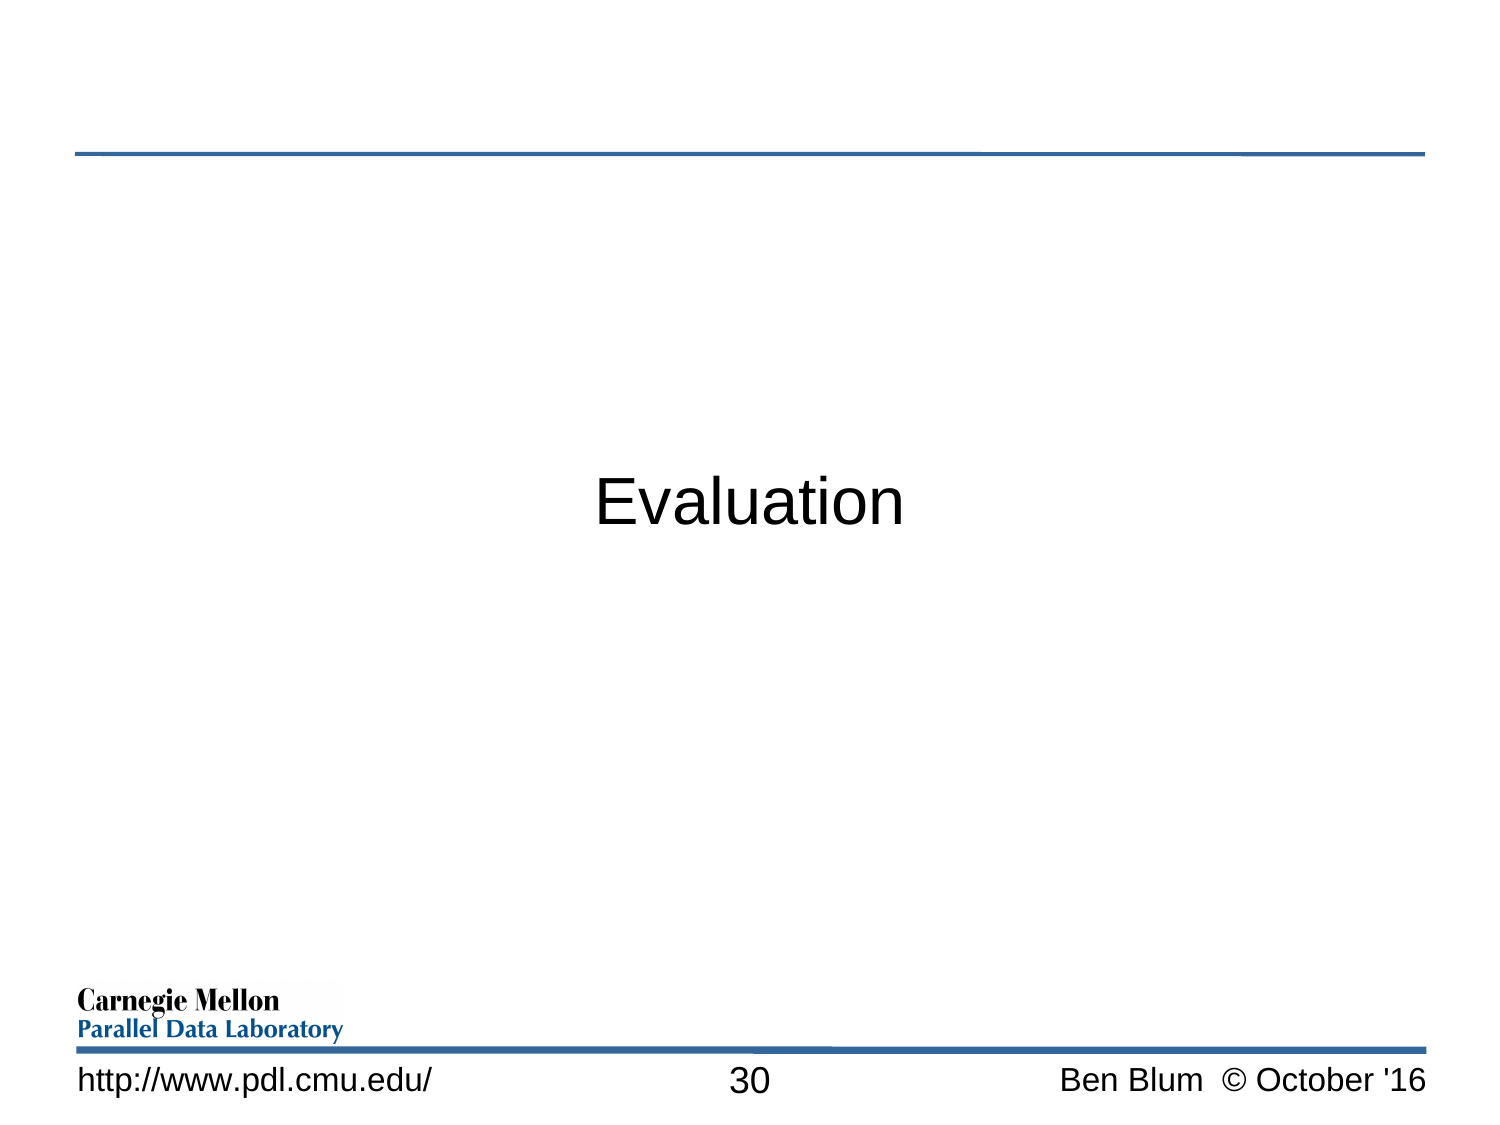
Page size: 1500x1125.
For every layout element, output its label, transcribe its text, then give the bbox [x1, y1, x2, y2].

subtitle Evaluation [112, 50, 1388, 946]
picture [77, 979, 343, 1044]
